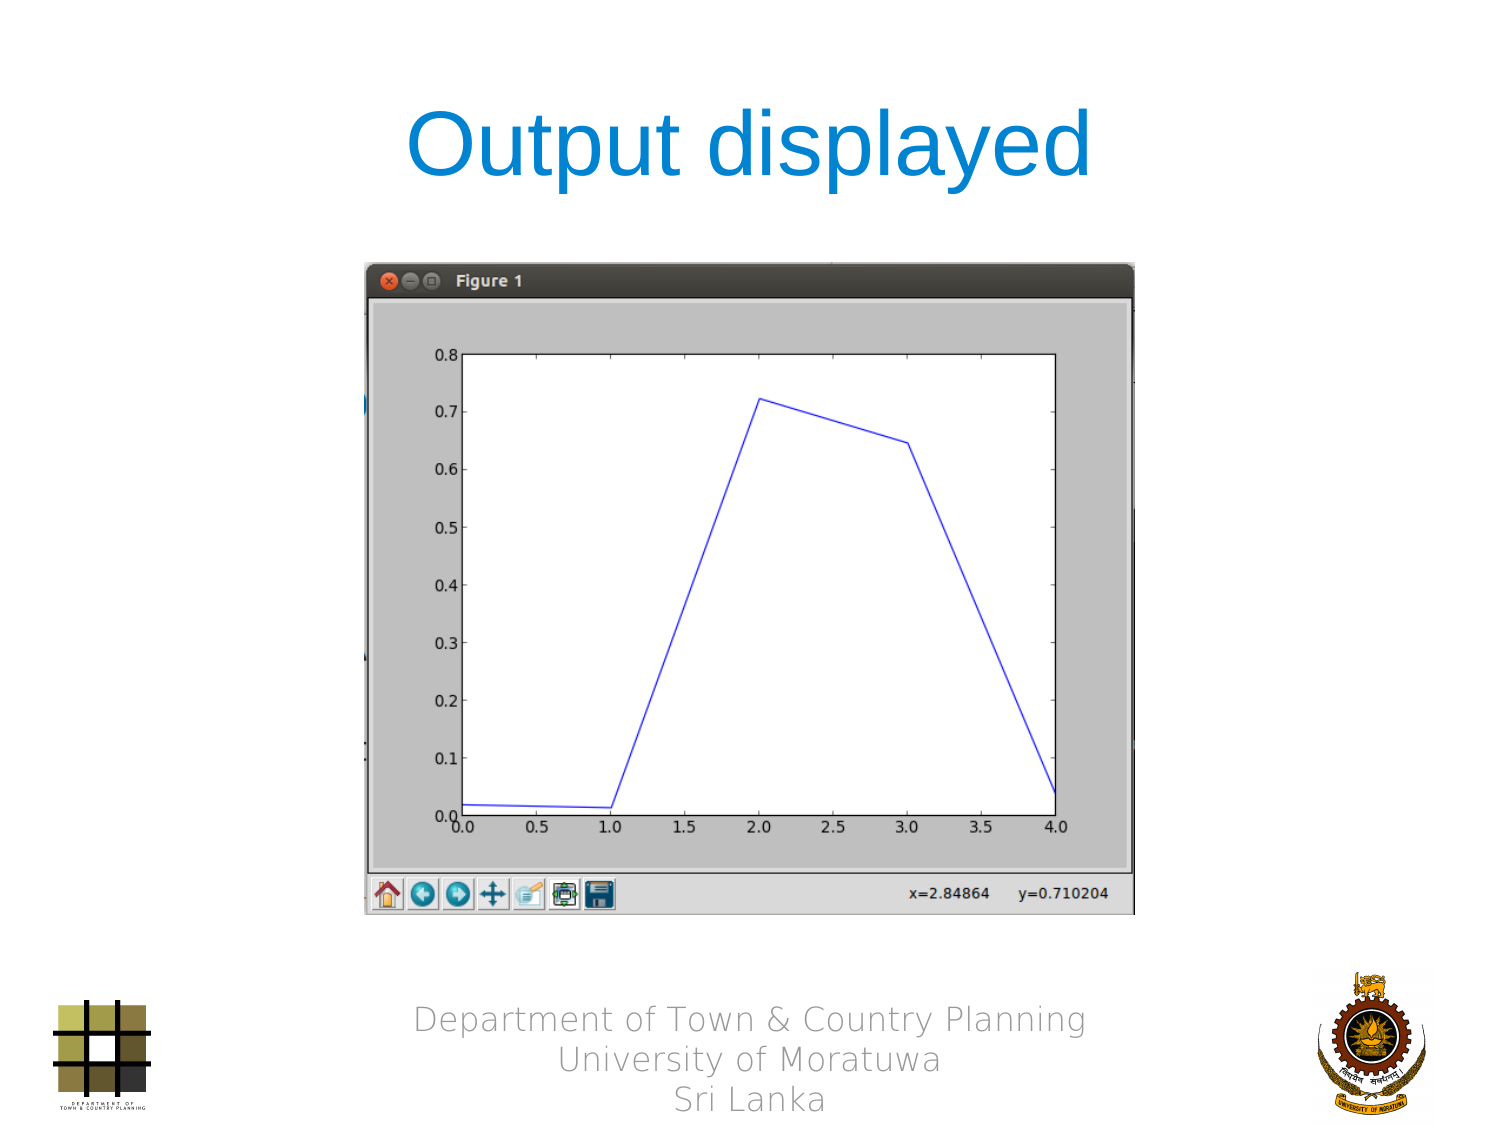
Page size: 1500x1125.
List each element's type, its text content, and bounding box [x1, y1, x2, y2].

picture [1312, 966, 1435, 1125]
picture [364, 262, 1135, 915]
picture [53, 1000, 151, 1110]
title Output displayed [75, 45, 1426, 233]
